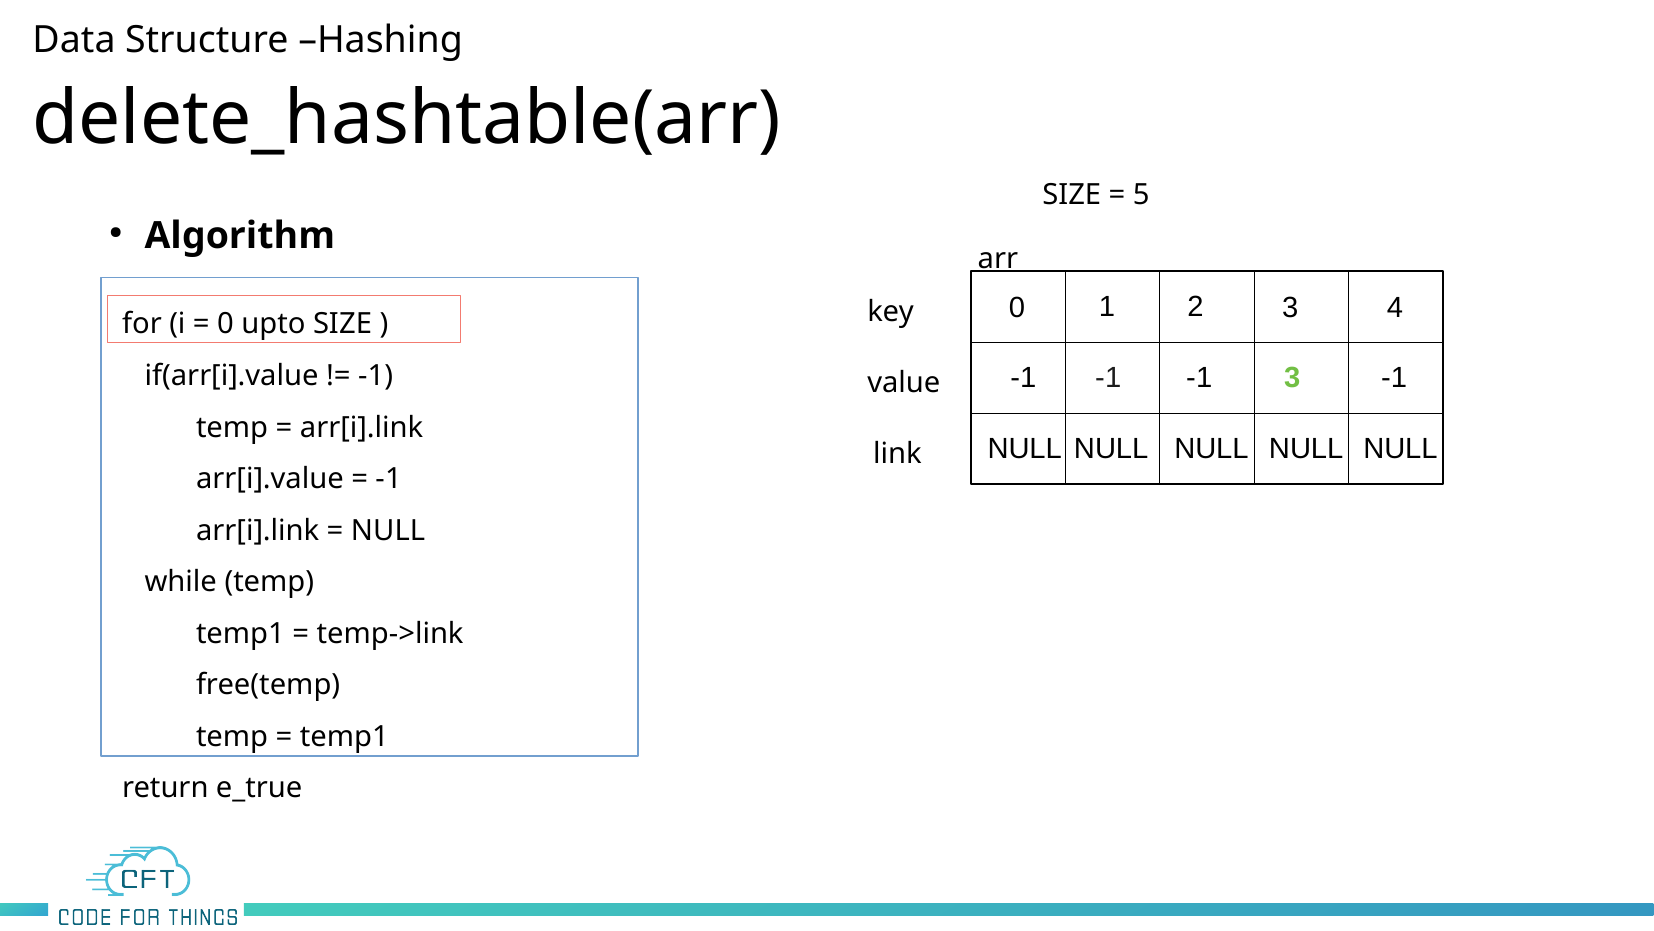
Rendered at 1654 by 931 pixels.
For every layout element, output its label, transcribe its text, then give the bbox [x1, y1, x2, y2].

text_box [1066, 343, 1159, 413]
title Data Structure –Hashing delete_hashtable(arr) [32, 12, 1630, 166]
text_box arr [963, 230, 1141, 280]
text_box link [858, 424, 1004, 474]
text_box NULL [1059, 424, 1164, 473]
text_box -1 [1366, 353, 1422, 402]
text_box [1160, 473, 1254, 484]
text_box 4 [1372, 283, 1419, 331]
text_box -1 [995, 353, 1052, 402]
text_box value [852, 353, 1018, 437]
text_box 2 [1172, 282, 1219, 331]
text_box 1 [1084, 282, 1131, 331]
text_box [1066, 473, 1159, 484]
text_box [1018, 343, 1065, 413]
text_box [1349, 414, 1444, 424]
text_box -1 [1171, 353, 1228, 402]
text_box NULL [972, 424, 1059, 473]
text_box [100, 277, 638, 756]
text_box SIZE = 5 [1027, 166, 1205, 216]
text_box [1349, 343, 1444, 413]
text_box 3 [1267, 283, 1314, 331]
text_box -1 [1080, 353, 1136, 402]
text_box [1160, 343, 1254, 413]
text_box [970, 280, 1065, 342]
text_box Algorithm [94, 200, 886, 269]
text_box [1349, 473, 1444, 484]
text_box [1018, 414, 1065, 424]
text_box [1255, 343, 1348, 413]
text_box [970, 473, 1065, 484]
text_box 0 [994, 283, 1041, 332]
text_box 3 [1269, 353, 1325, 402]
text_box [1255, 414, 1348, 424]
text_box NULL [1254, 424, 1348, 473]
text_box [1066, 271, 1159, 342]
picture [59, 846, 237, 925]
text_box for (i = 0 upto SIZE ) if(arr[i].value != -1) temp = arr[i].link arr[i].value = -1 arr[i].link = NULL while (temp) temp1 = temp->link free(temp) temp = temp1 return e_true [107, 295, 851, 886]
text_box [1255, 473, 1348, 484]
text_box key [852, 283, 1018, 353]
text_box [1255, 271, 1348, 342]
text_box [1160, 271, 1254, 342]
text_box NULL [1164, 424, 1254, 473]
text_box [1349, 271, 1444, 342]
text_box [1066, 414, 1159, 424]
text_box NULL [1348, 424, 1453, 473]
text_box [1160, 414, 1254, 424]
